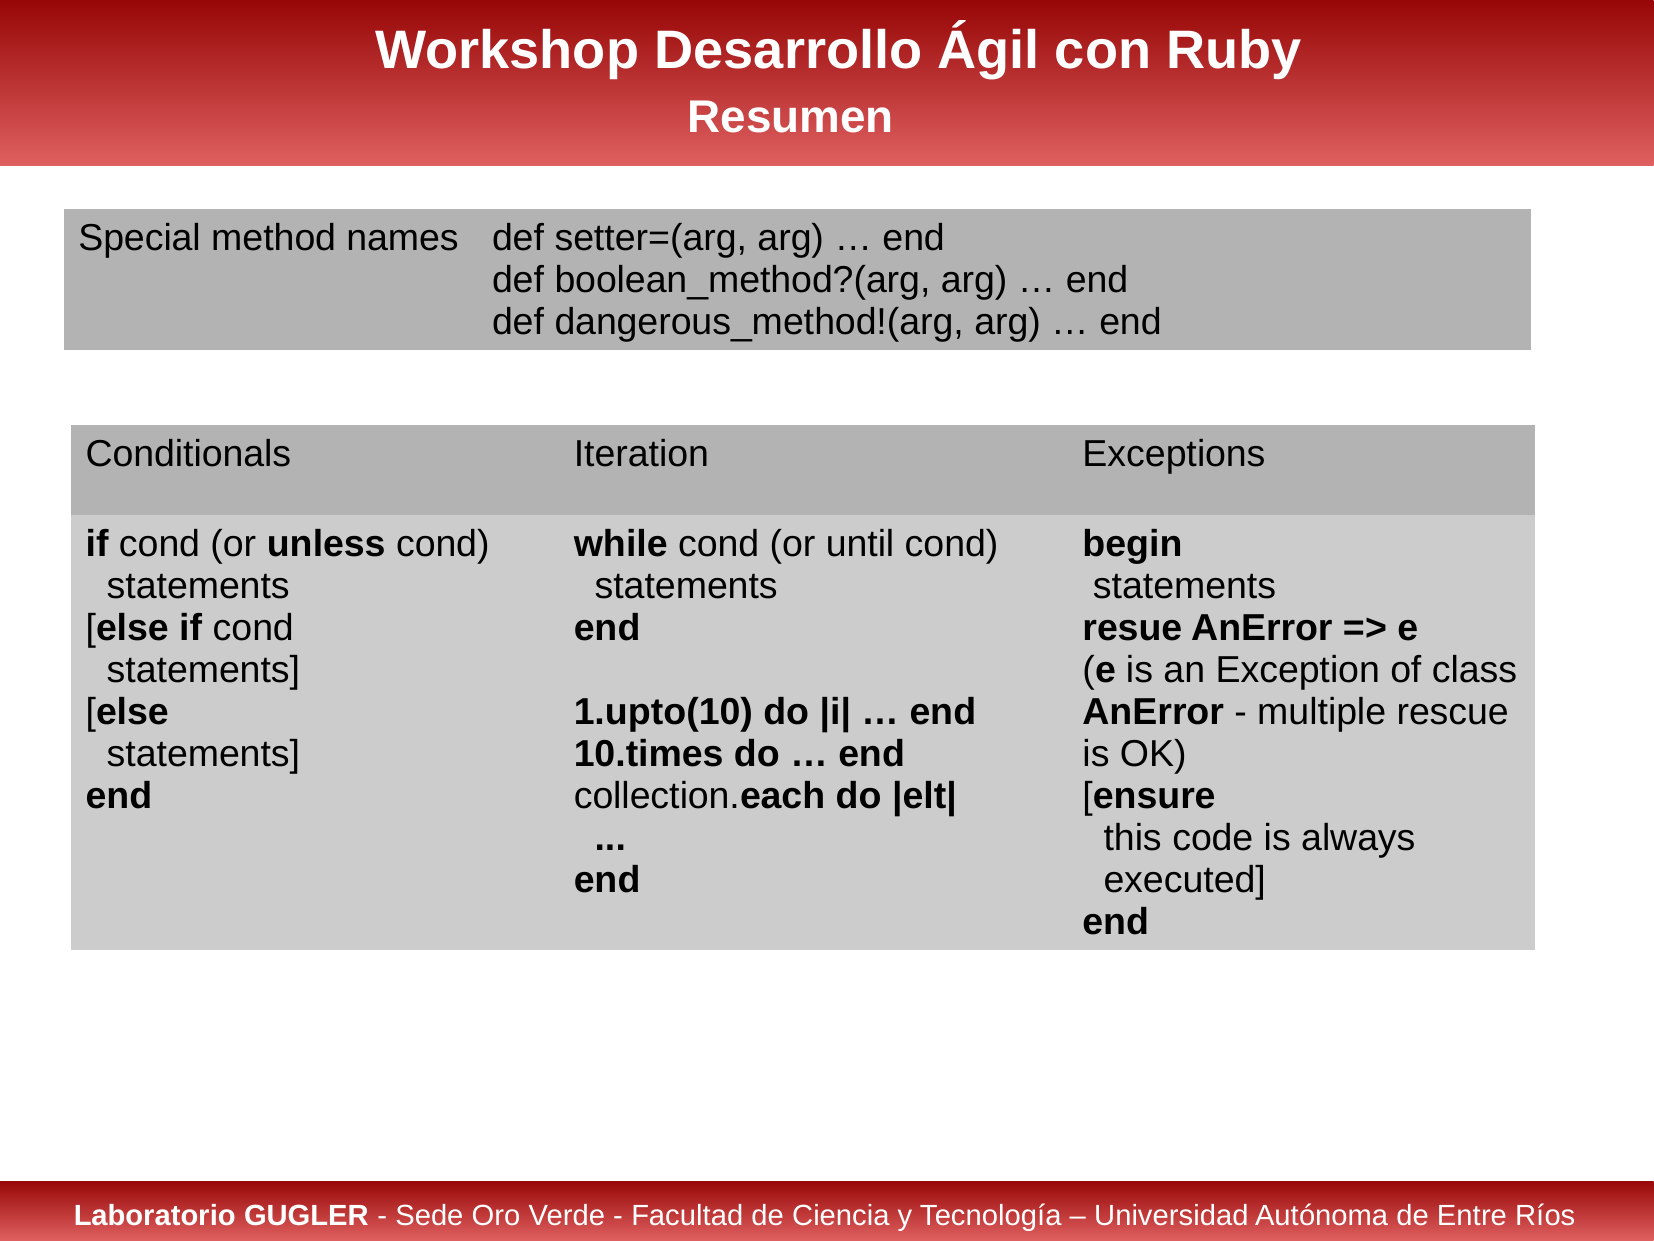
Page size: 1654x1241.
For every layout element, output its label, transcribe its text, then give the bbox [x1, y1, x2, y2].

table_header Iteration [559, 425, 1068, 515]
text_box Resumen [673, 83, 922, 150]
text_box Workshop Desarrollo Ágil con Ruby [360, 11, 1341, 88]
table_cell while cond (or until cond) statements end 1.upto(10) do |i| … end 10.times do … end collection.each do |elt| ... end [559, 515, 1068, 950]
table_header def setter=(arg, arg) … end def boolean_method?(arg, arg) … end def dangerous_method!(arg, arg) … end [477, 209, 1531, 350]
table_header Special method names [64, 209, 477, 350]
table_header Exceptions [1068, 425, 1535, 515]
table_cell begin statements resue AnError => e (e is an Exception of class AnError - multiple rescue is OK) [ensure this code is always executed] end [1068, 515, 1535, 950]
table_header Conditionals [71, 425, 559, 515]
text_box [0, 1181, 1654, 1241]
text_box [0, 0, 1654, 166]
text_box Laboratorio GUGLER - Sede Oro Verde - Facultad de Ciencia y Tecnología – Universidad Autónoma de Entre Ríos [59, 1191, 1595, 1240]
table_cell if cond (or unless cond) statements [else if cond statements] [else statements] end [71, 515, 559, 950]
